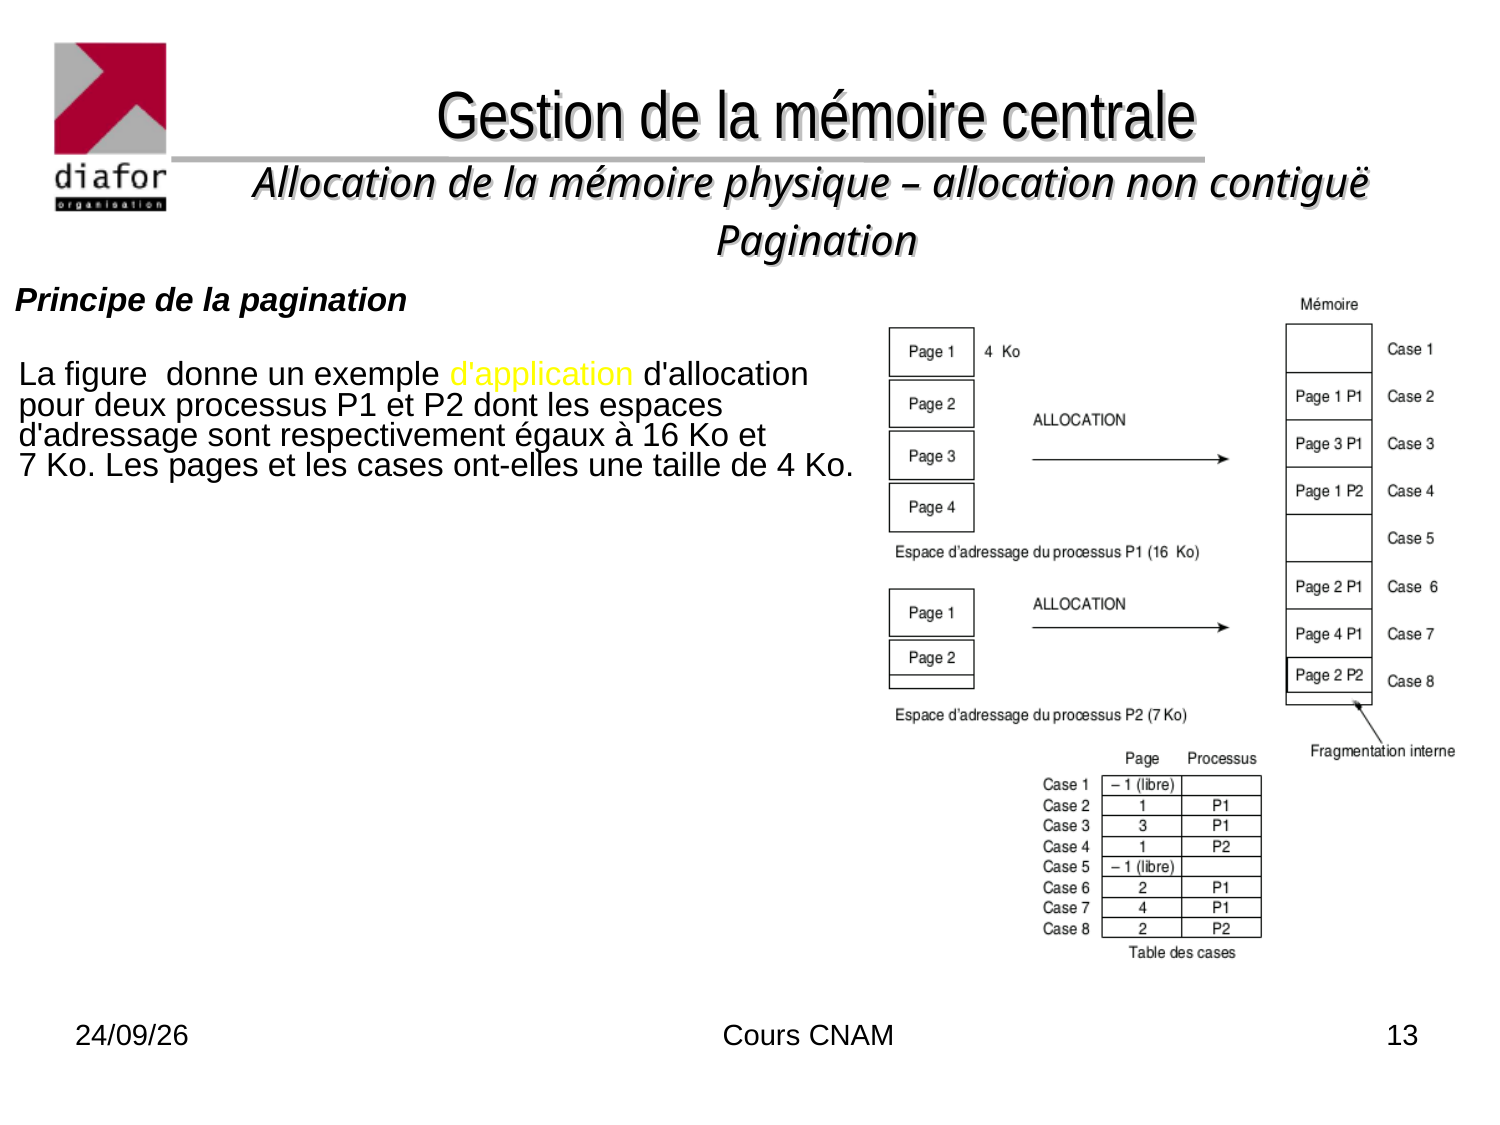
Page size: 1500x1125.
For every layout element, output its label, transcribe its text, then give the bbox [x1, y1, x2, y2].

picture [874, 290, 1466, 963]
picture [53, 42, 168, 213]
text_box Principe de la pagination [0, 279, 423, 325]
title Gestion de la mémoire centrale Allocation de la mémoire physique – allocation non contiguë Pagination [133, 69, 1500, 273]
text_box La figure donne un exemple d'application d'allocation pour deux processus P1 et P2 dont les espaces d'adressage sont respectivement égaux à 16 Ko et 7 Ko. Les pages et les cases ont-elles une taille de 4 Ko. [3, 354, 872, 491]
